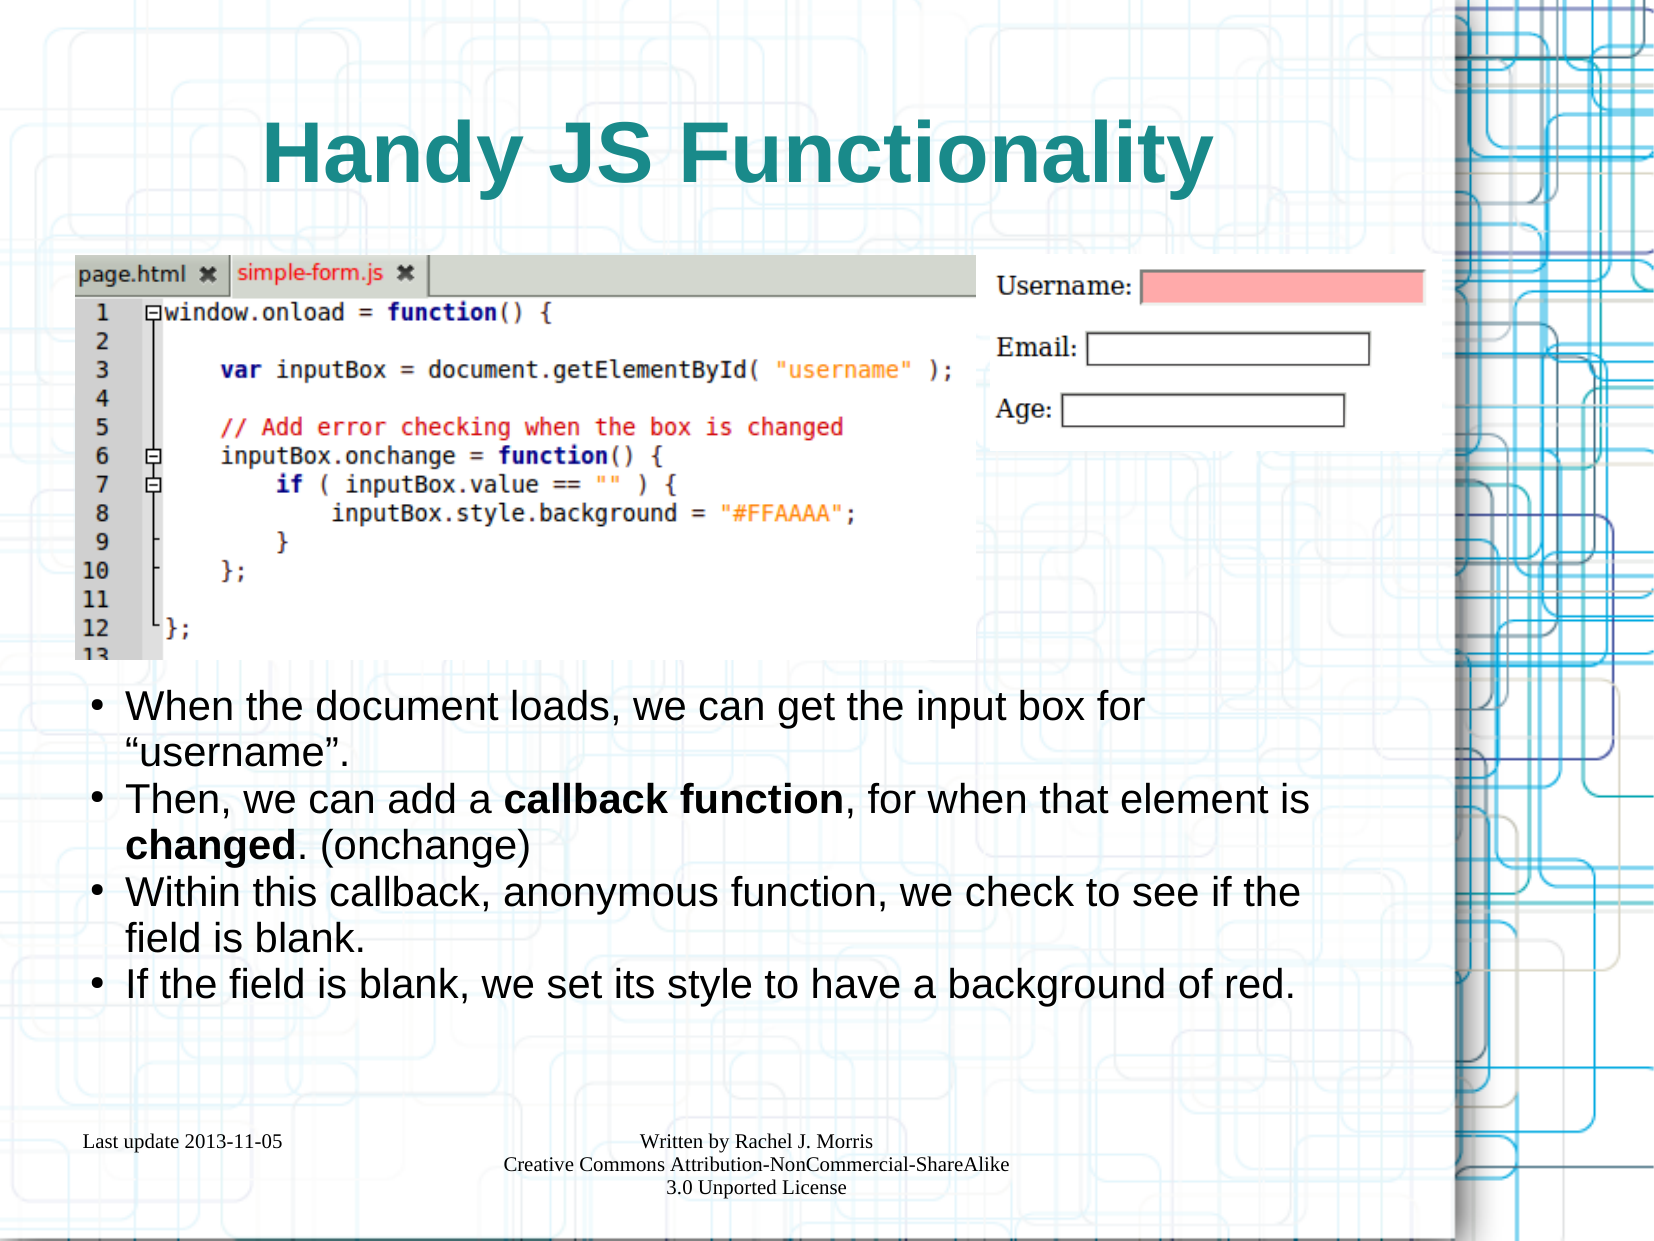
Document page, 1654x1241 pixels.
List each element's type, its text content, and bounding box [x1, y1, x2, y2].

text_box When the document loads, we can get the input box for “username”. Then, we can add a callback function, for when that element is changed. (onchange) Within this callback, anonymous function, we check to see if the field is blank. If the field is blank, we set its style to have a background of red. [75, 675, 1381, 1016]
picture [0, 0, 1654, 1241]
title Handy JS Functionality [59, 49, 1418, 257]
